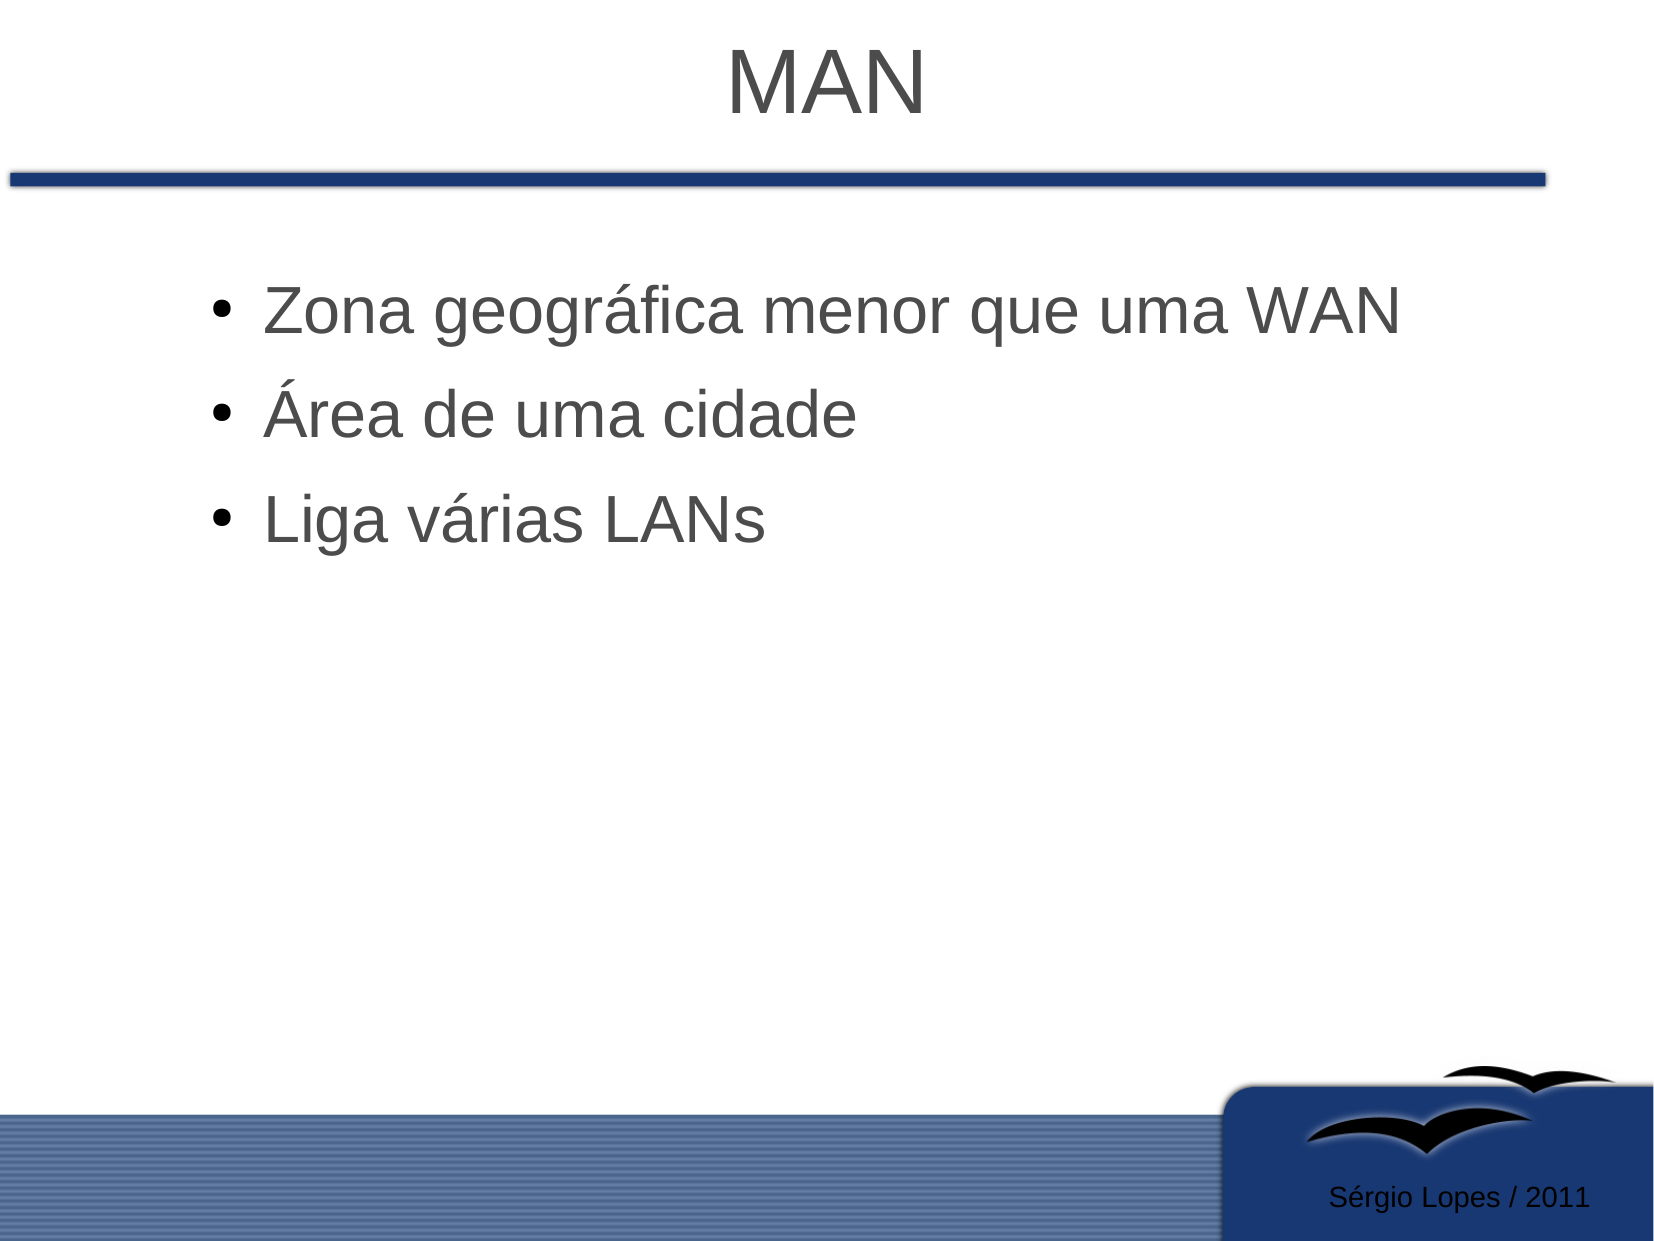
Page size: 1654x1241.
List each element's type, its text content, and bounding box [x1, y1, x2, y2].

picture [0, 0, 1654, 1241]
list Zona geográfica menor que uma WAN Área de uma cidade Liga várias LANs [121, 273, 1534, 1056]
text_box Sérgio Lopes / 2011 [1328, 1181, 1588, 1214]
title MAN [121, 0, 1534, 164]
